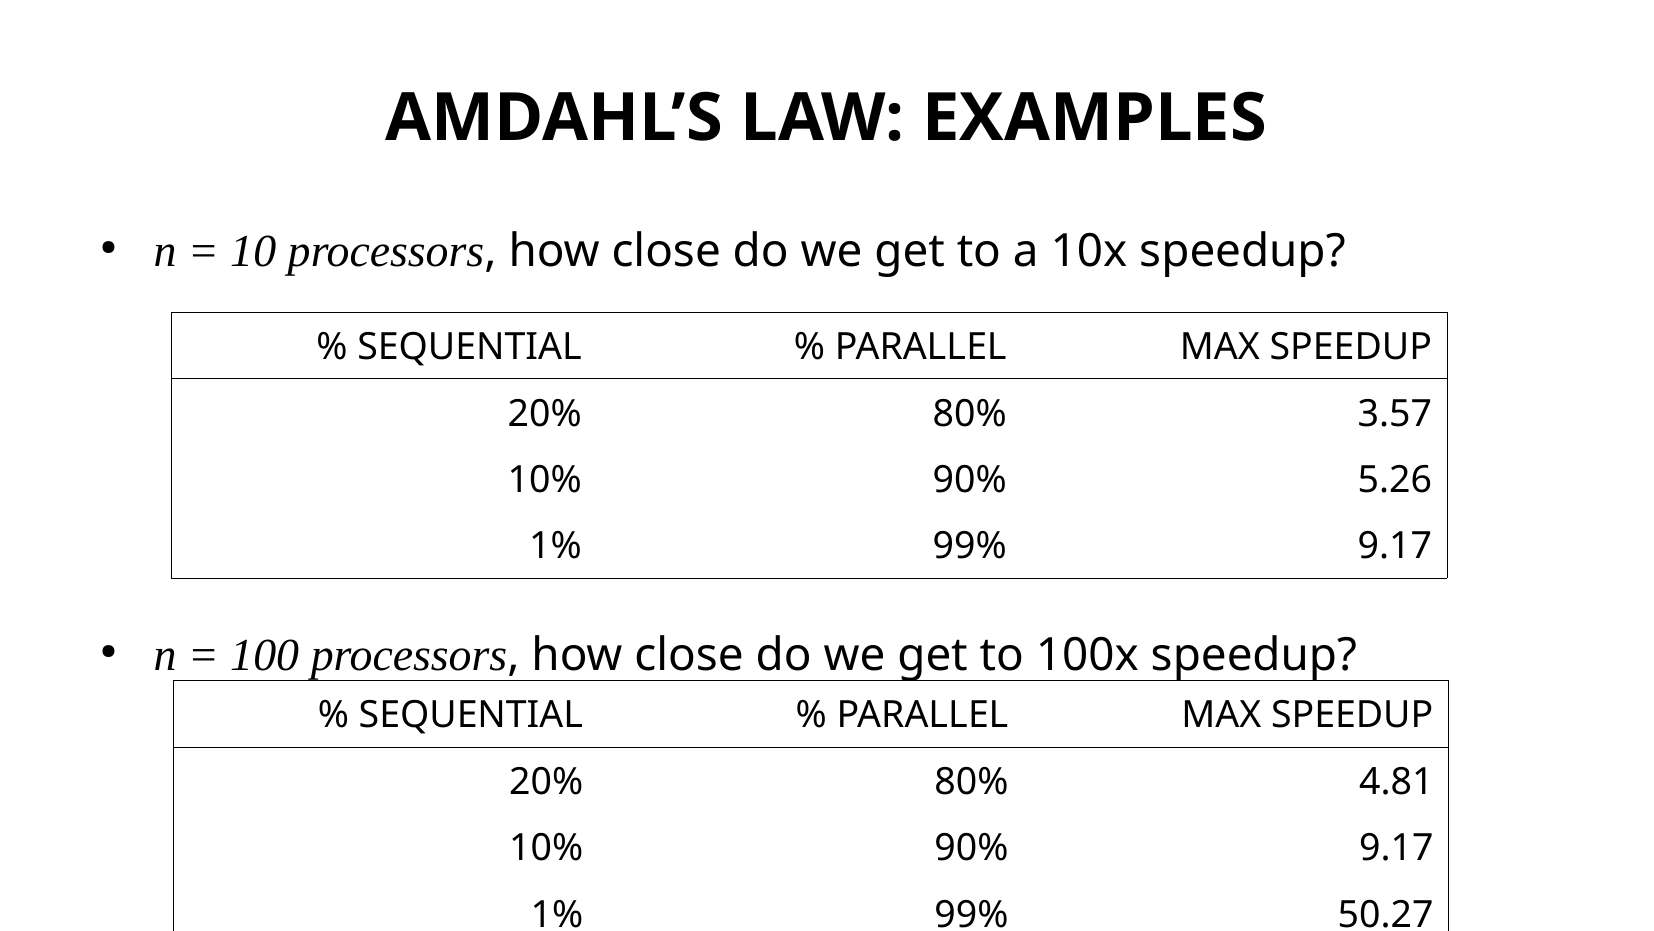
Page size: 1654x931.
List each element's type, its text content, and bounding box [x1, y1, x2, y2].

table_cell 9.17 [1022, 511, 1447, 578]
table_cell 4.81 [1023, 748, 1448, 813]
table_header % PARALLEL [597, 313, 1022, 378]
table_cell 50.27 [1023, 880, 1448, 931]
title AMDAHL’S LAW: EXAMPLES [82, 36, 1571, 193]
table_cell 90% [598, 813, 1023, 880]
table_cell 99% [597, 511, 1022, 578]
table_header MAX SPEEDUP [1023, 681, 1448, 747]
table_cell 80% [597, 379, 1022, 445]
table_cell 9.17 [1023, 813, 1448, 880]
table_cell 90% [597, 445, 1022, 511]
table_header % PARALLEL [598, 681, 1023, 747]
table_cell 20% [172, 379, 597, 445]
table_header % SEQUENTIAL [172, 313, 597, 378]
table_header MAX SPEEDUP [1022, 313, 1447, 378]
table_header % SEQUENTIAL [174, 681, 598, 747]
table_cell 10% [172, 445, 597, 511]
table_cell 20% [174, 748, 598, 813]
table_cell 10% [174, 813, 598, 880]
table_cell 1% [174, 880, 598, 931]
table_cell 80% [598, 748, 1023, 813]
table_cell 99% [598, 880, 1023, 931]
table_cell 5.26 [1022, 445, 1447, 511]
table_cell 3.57 [1022, 379, 1447, 445]
list n = 10 processors, how close do we get to a 10x speedup? n = 100 processors, how close do we get to 100x speedup? [82, 217, 1571, 757]
table_cell 1% [172, 511, 597, 578]
